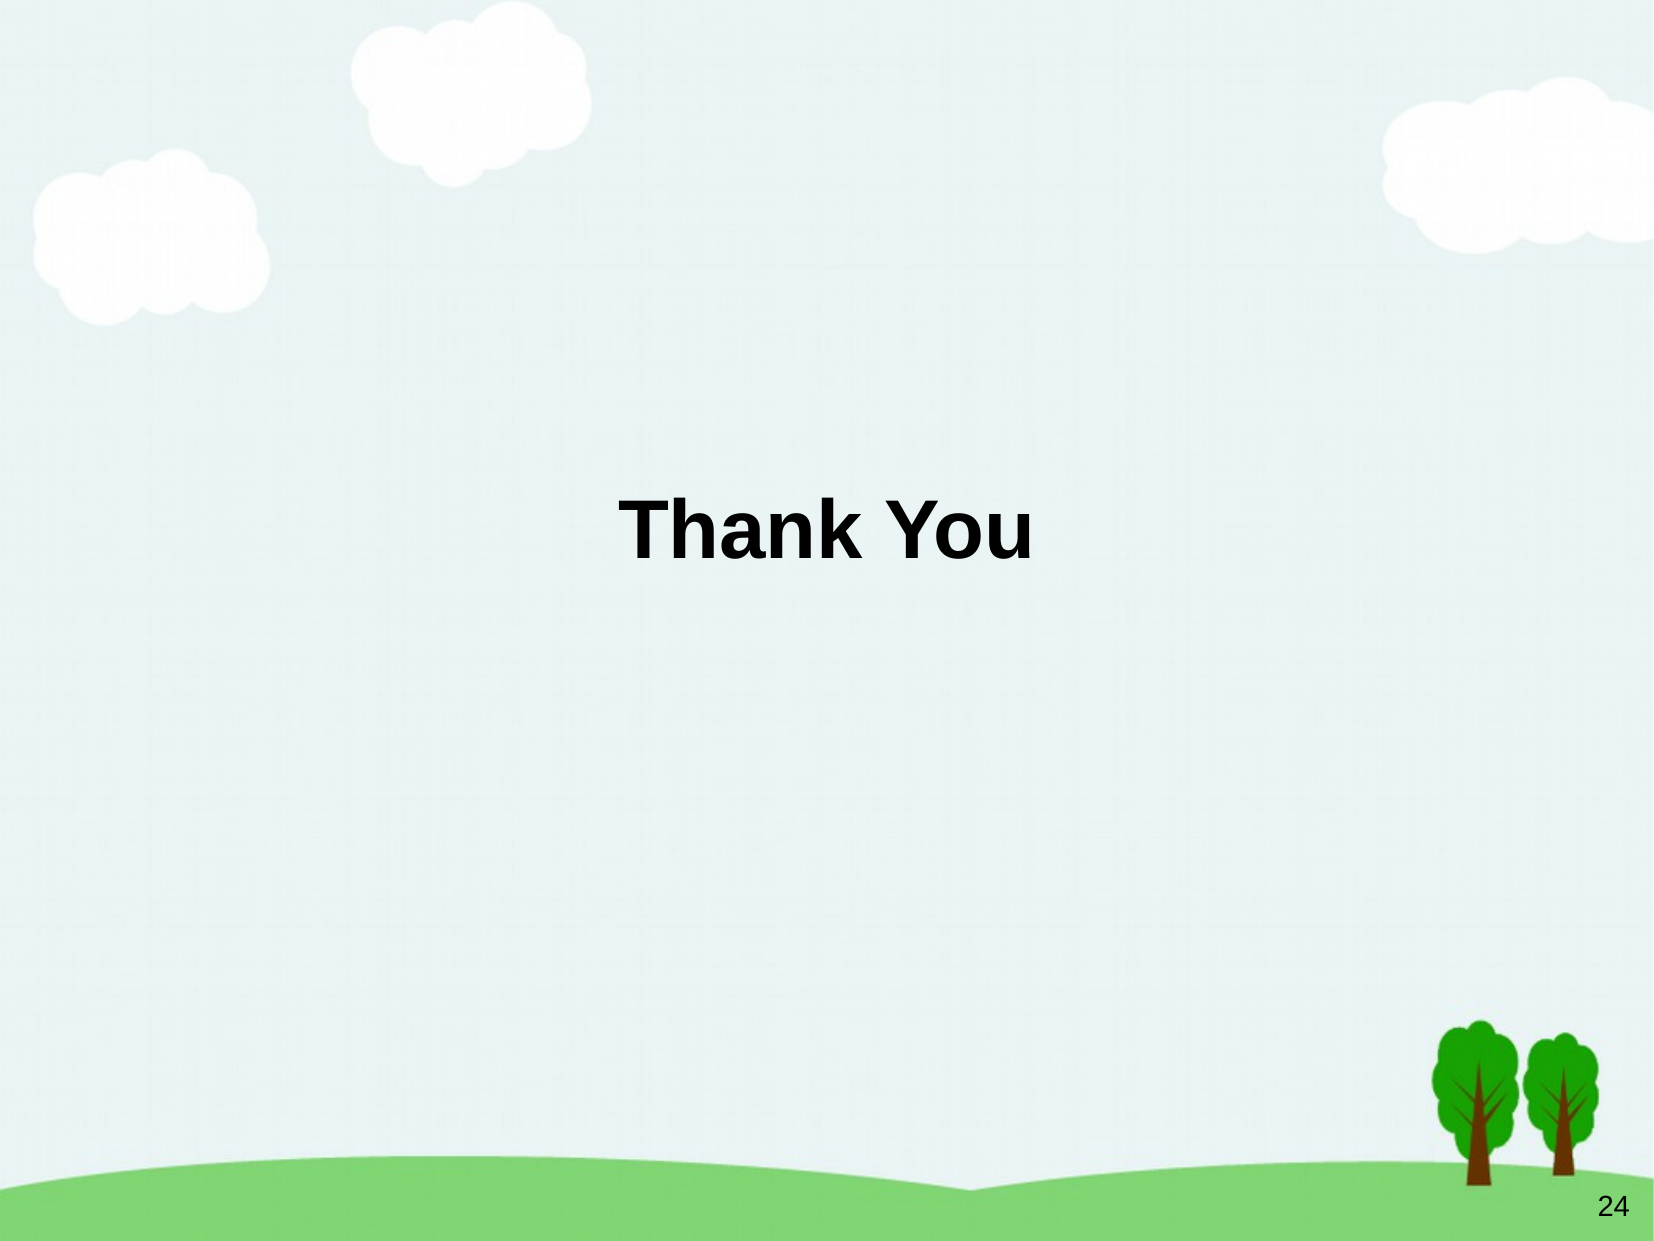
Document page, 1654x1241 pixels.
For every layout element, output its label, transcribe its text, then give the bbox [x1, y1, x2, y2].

picture [0, 0, 1654, 1241]
subtitle Thank You [82, 49, 1571, 1010]
